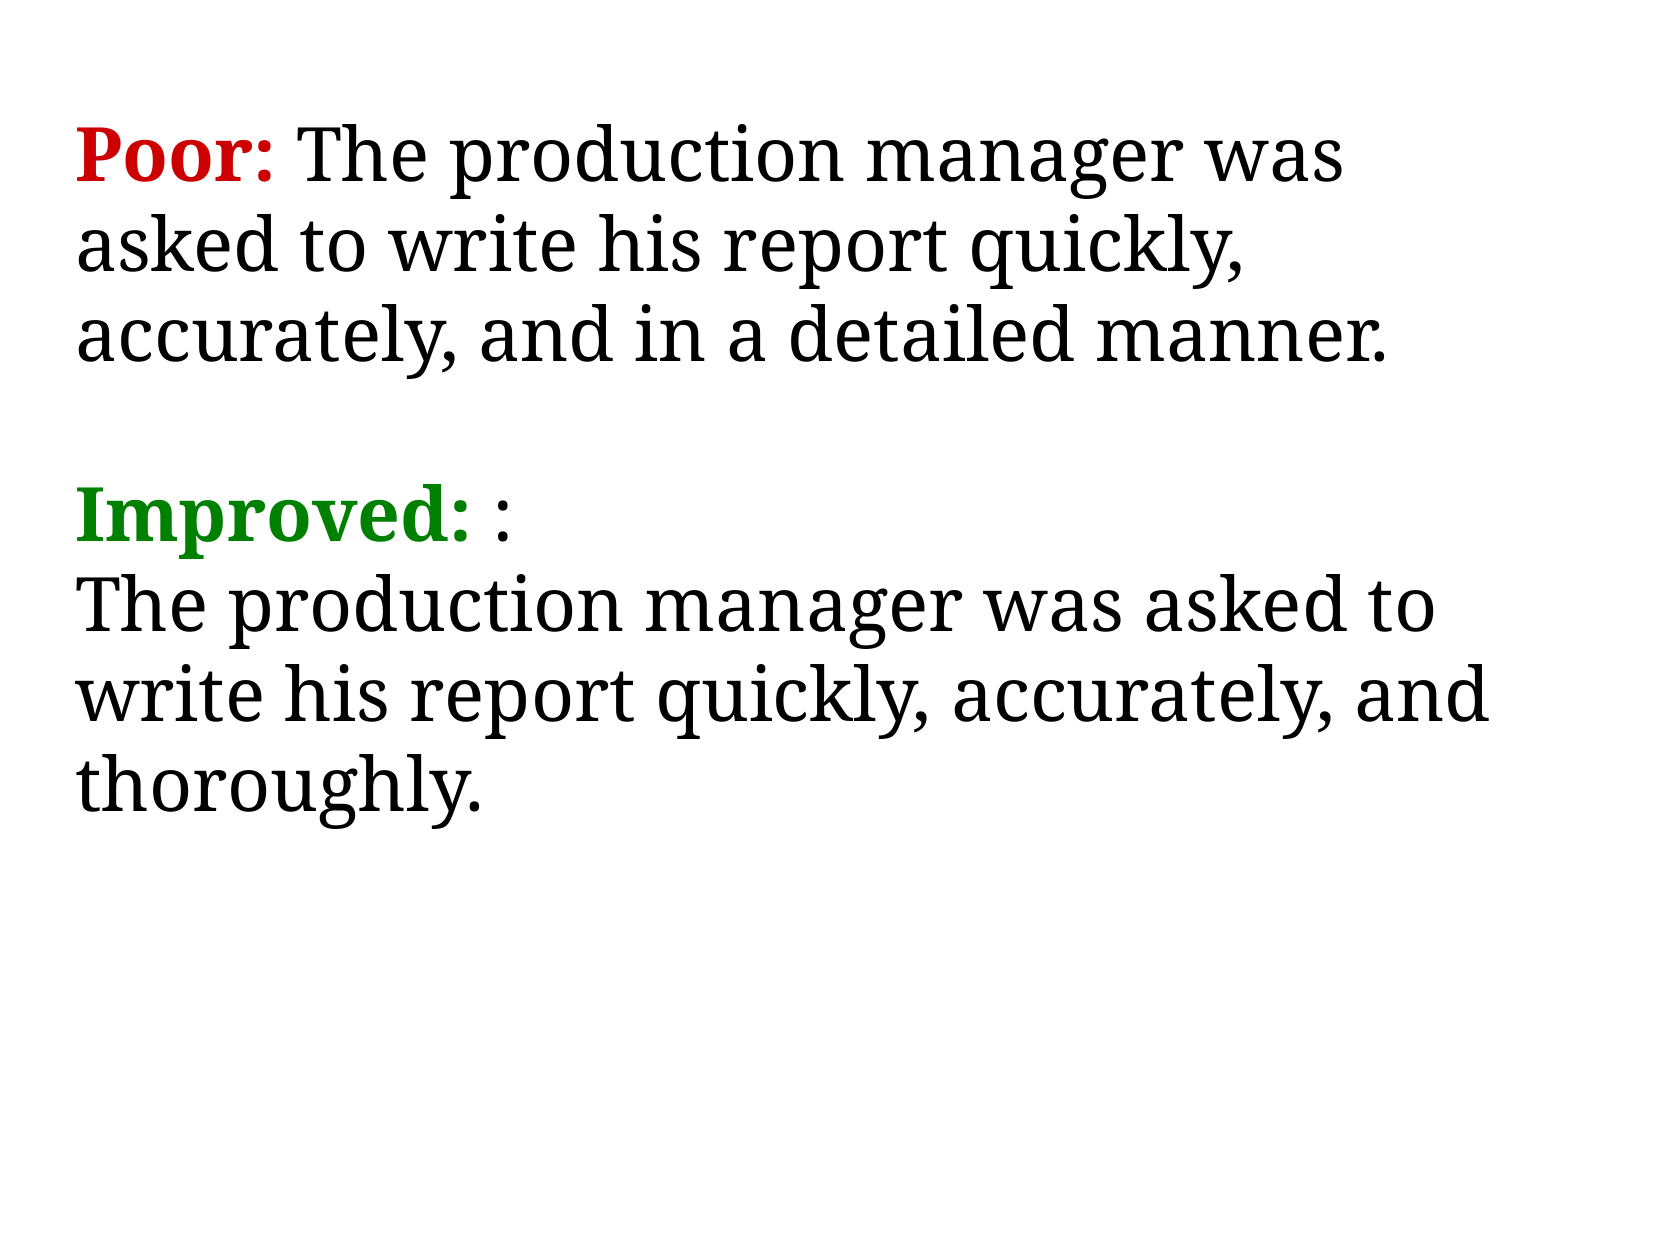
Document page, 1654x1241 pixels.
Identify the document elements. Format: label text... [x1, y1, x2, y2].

text_box Poor: The production manager was asked to write his report quickly, accurately, and in a detailed manner. Improved: : The production manager was asked to write his report quickly, accurately, and thoroughly. [75, 30, 1560, 1140]
